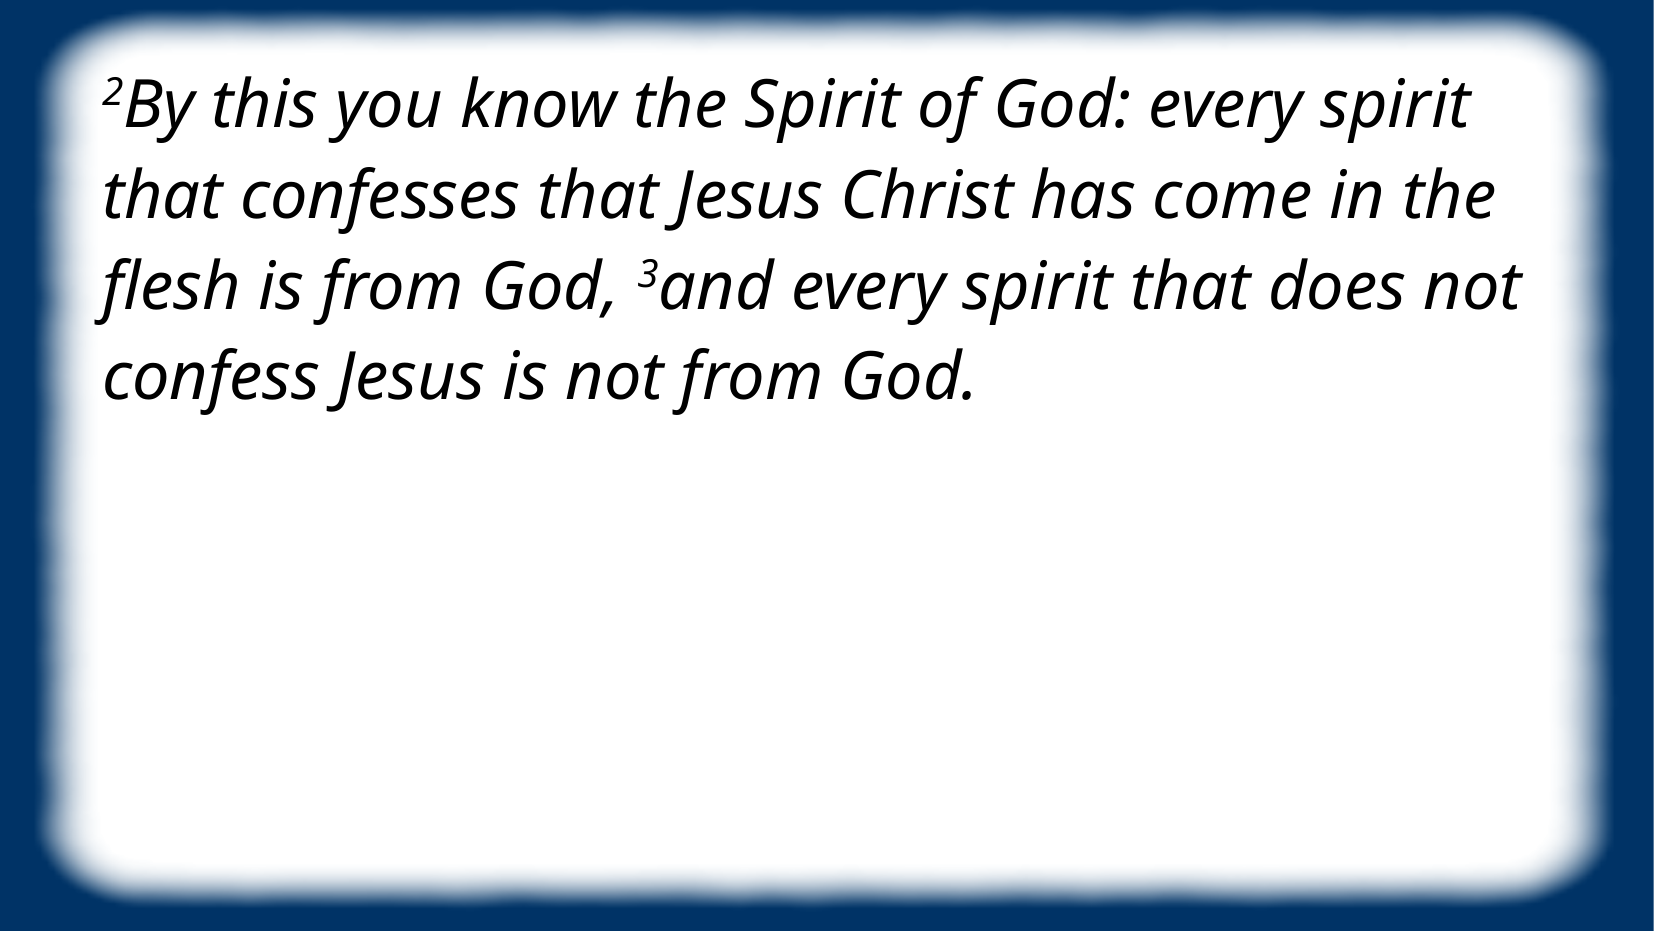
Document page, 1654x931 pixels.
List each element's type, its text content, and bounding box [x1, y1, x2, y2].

picture [0, 0, 1654, 931]
text_box 2By this you know the Spirit of God: every spirit that confesses that Jesus Christ has come in the flesh is from God, 3and every spirit that does not confess Jesus is not from God. [87, 49, 1558, 451]
